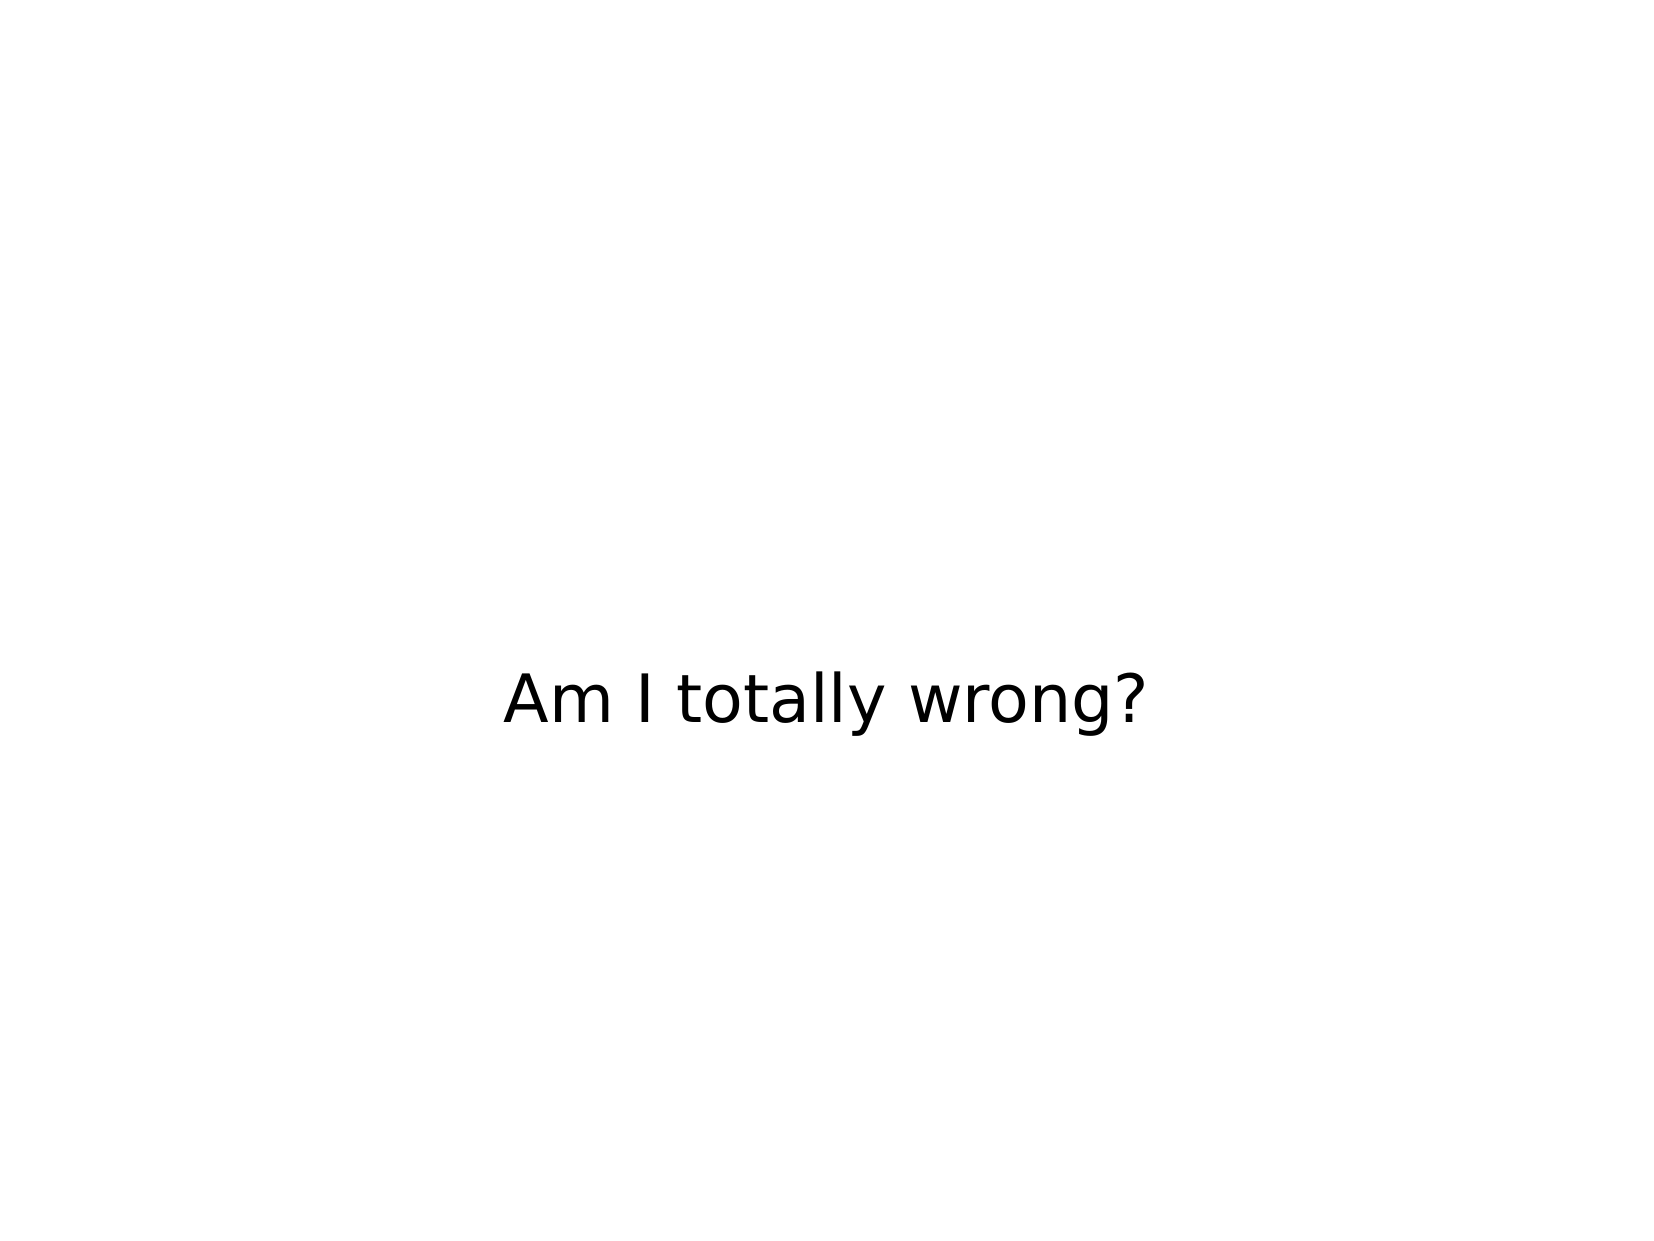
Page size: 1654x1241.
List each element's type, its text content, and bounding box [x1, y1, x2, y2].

subtitle Am I totally wrong? [82, 297, 1571, 1102]
